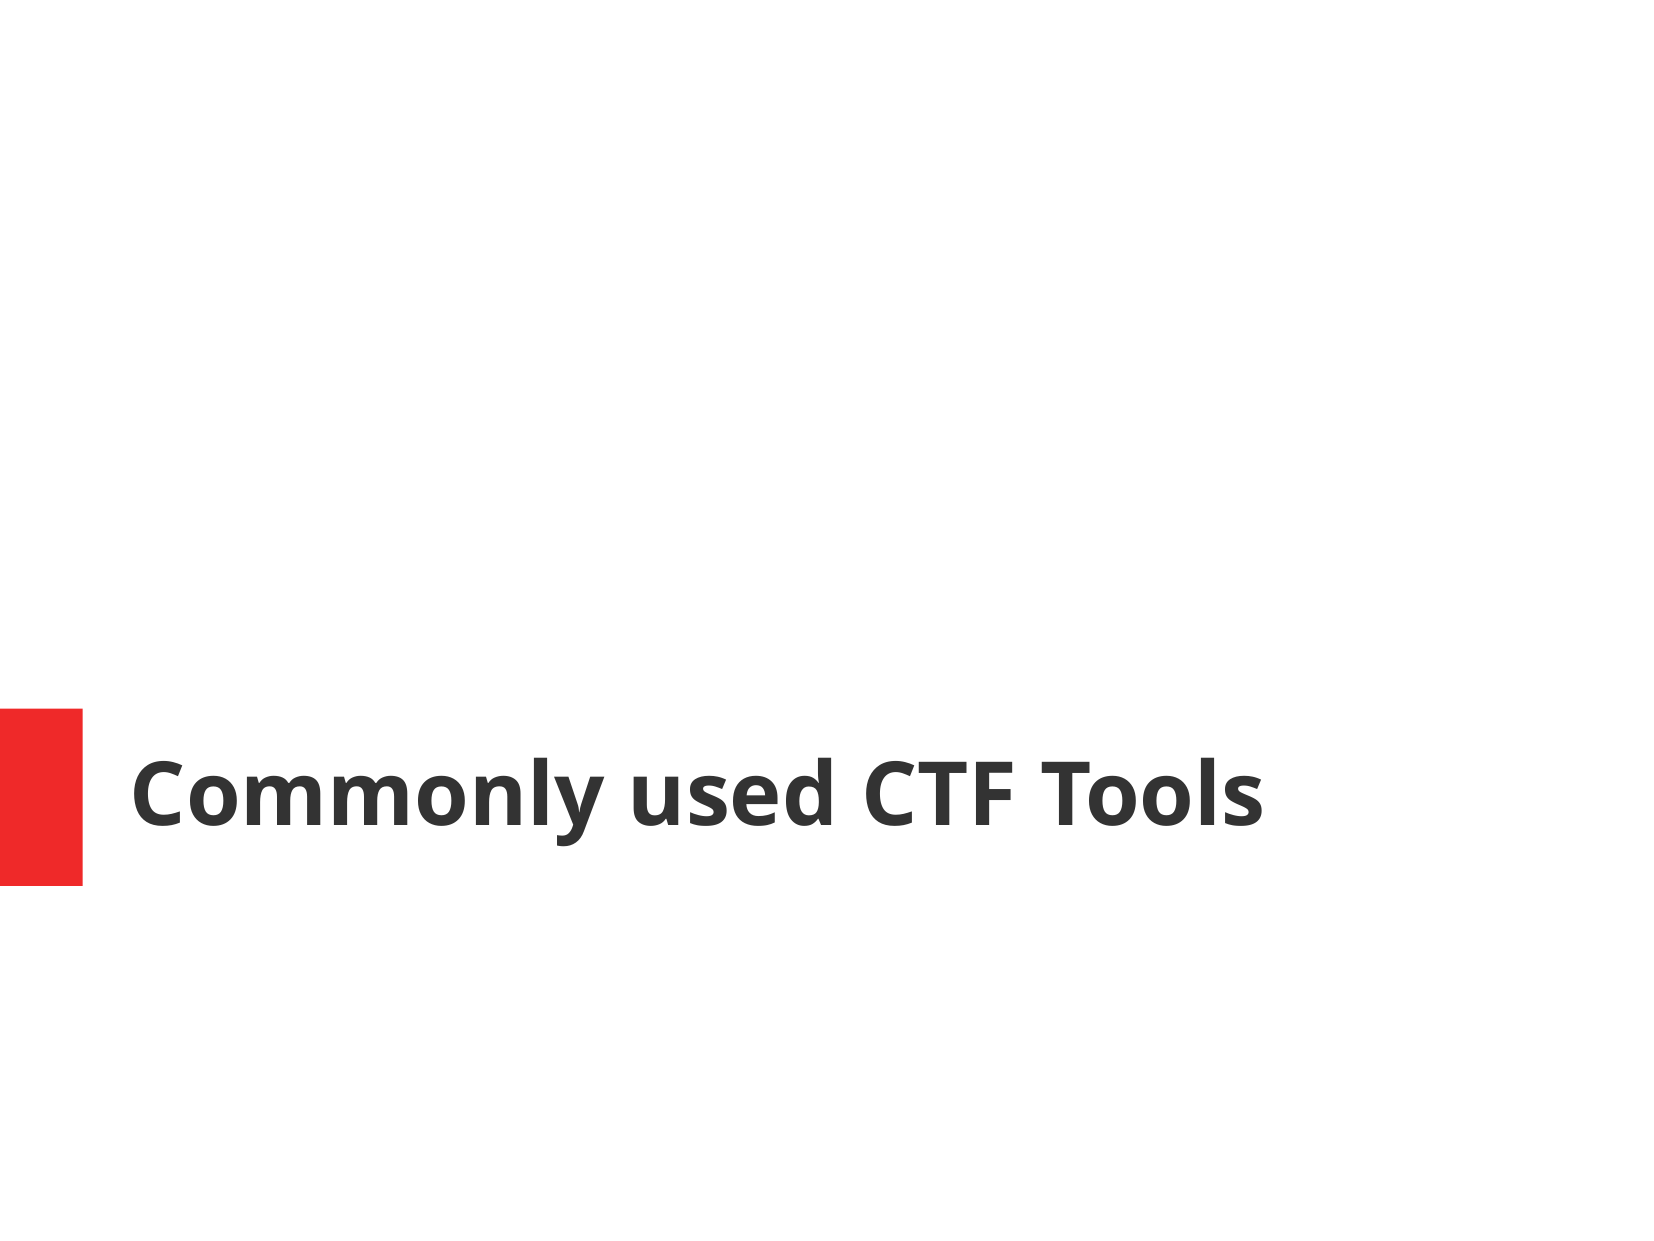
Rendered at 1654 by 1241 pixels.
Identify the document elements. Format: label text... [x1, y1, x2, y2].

title Commonly used CTF Tools [129, 673, 1536, 910]
